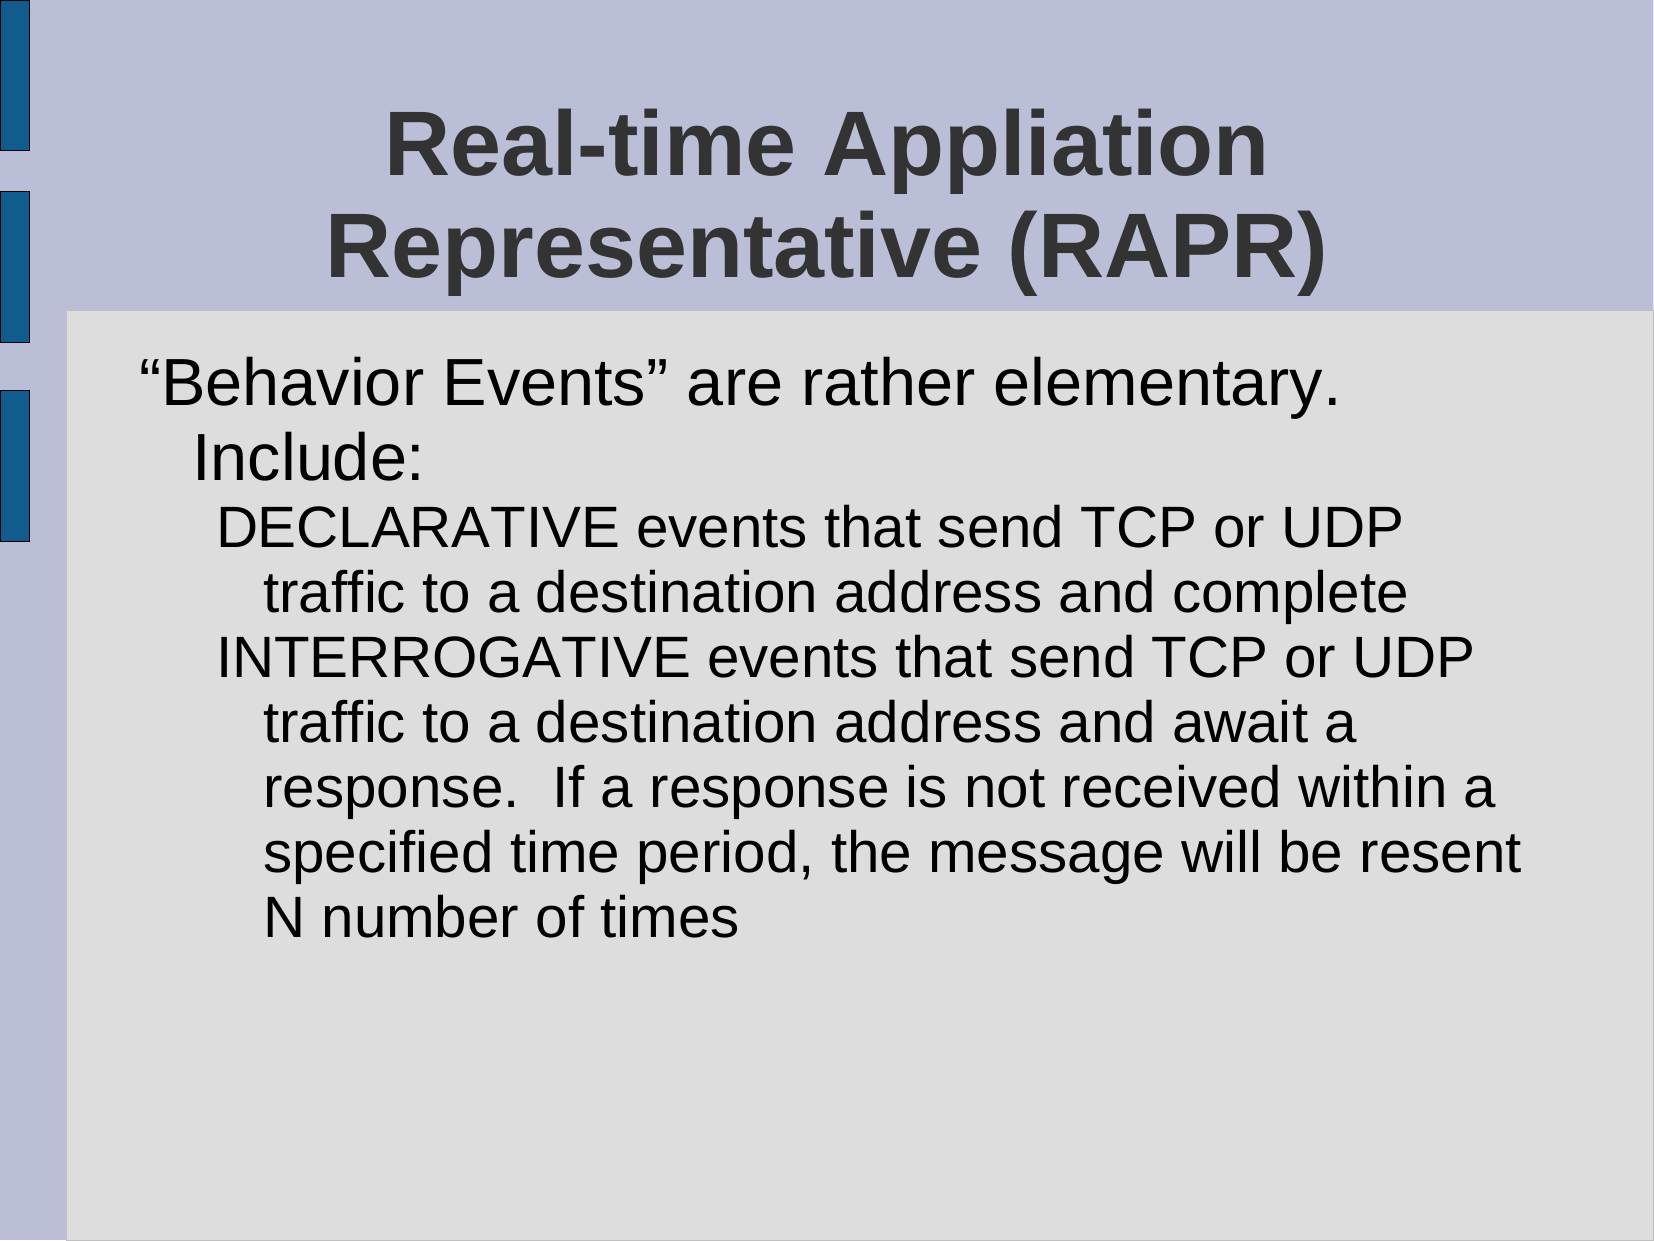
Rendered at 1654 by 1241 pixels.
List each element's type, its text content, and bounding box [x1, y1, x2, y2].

list “Behavior Events” are rather elementary. Include: DECLARATIVE events that send TCP or UDP traffic to a destination address and complete INTERROGATIVE events that send TCP or UDP traffic to a destination address and await a response. If a response is not received within a specified time period, the message will be resent N number of times [121, 344, 1534, 1127]
title Real-time Appliation Representative (RAPR) [121, 75, 1534, 314]
